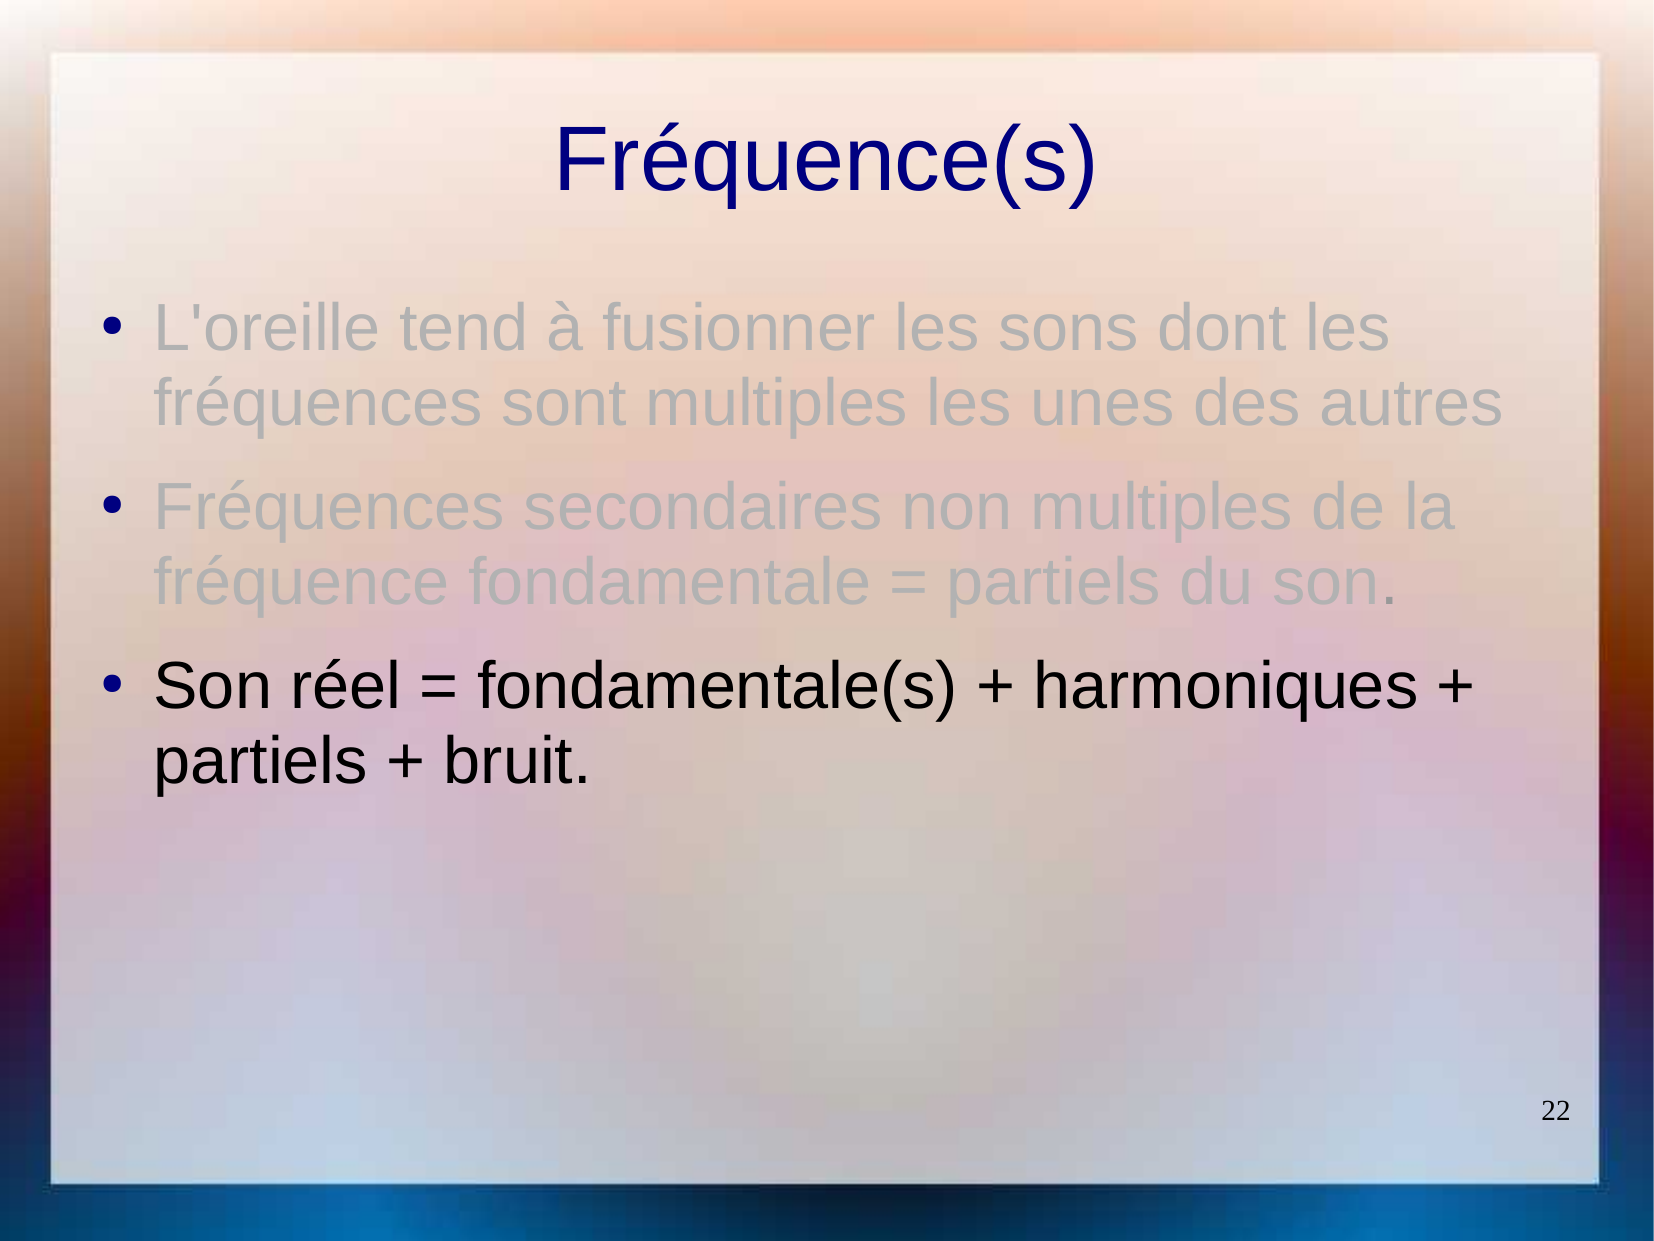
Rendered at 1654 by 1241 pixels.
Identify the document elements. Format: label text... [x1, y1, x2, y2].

picture [0, 0, 1654, 1241]
list L'oreille tend à fusionner les sons dont les fréquences sont multiples les unes des autres Fréquences secondaires non multiples de la fréquence fondamentale = partiels du son. Son réel = fondamentale(s) + harmoniques + partiels + bruit. [82, 290, 1571, 1109]
title Fréquence(s) [82, 55, 1571, 263]
